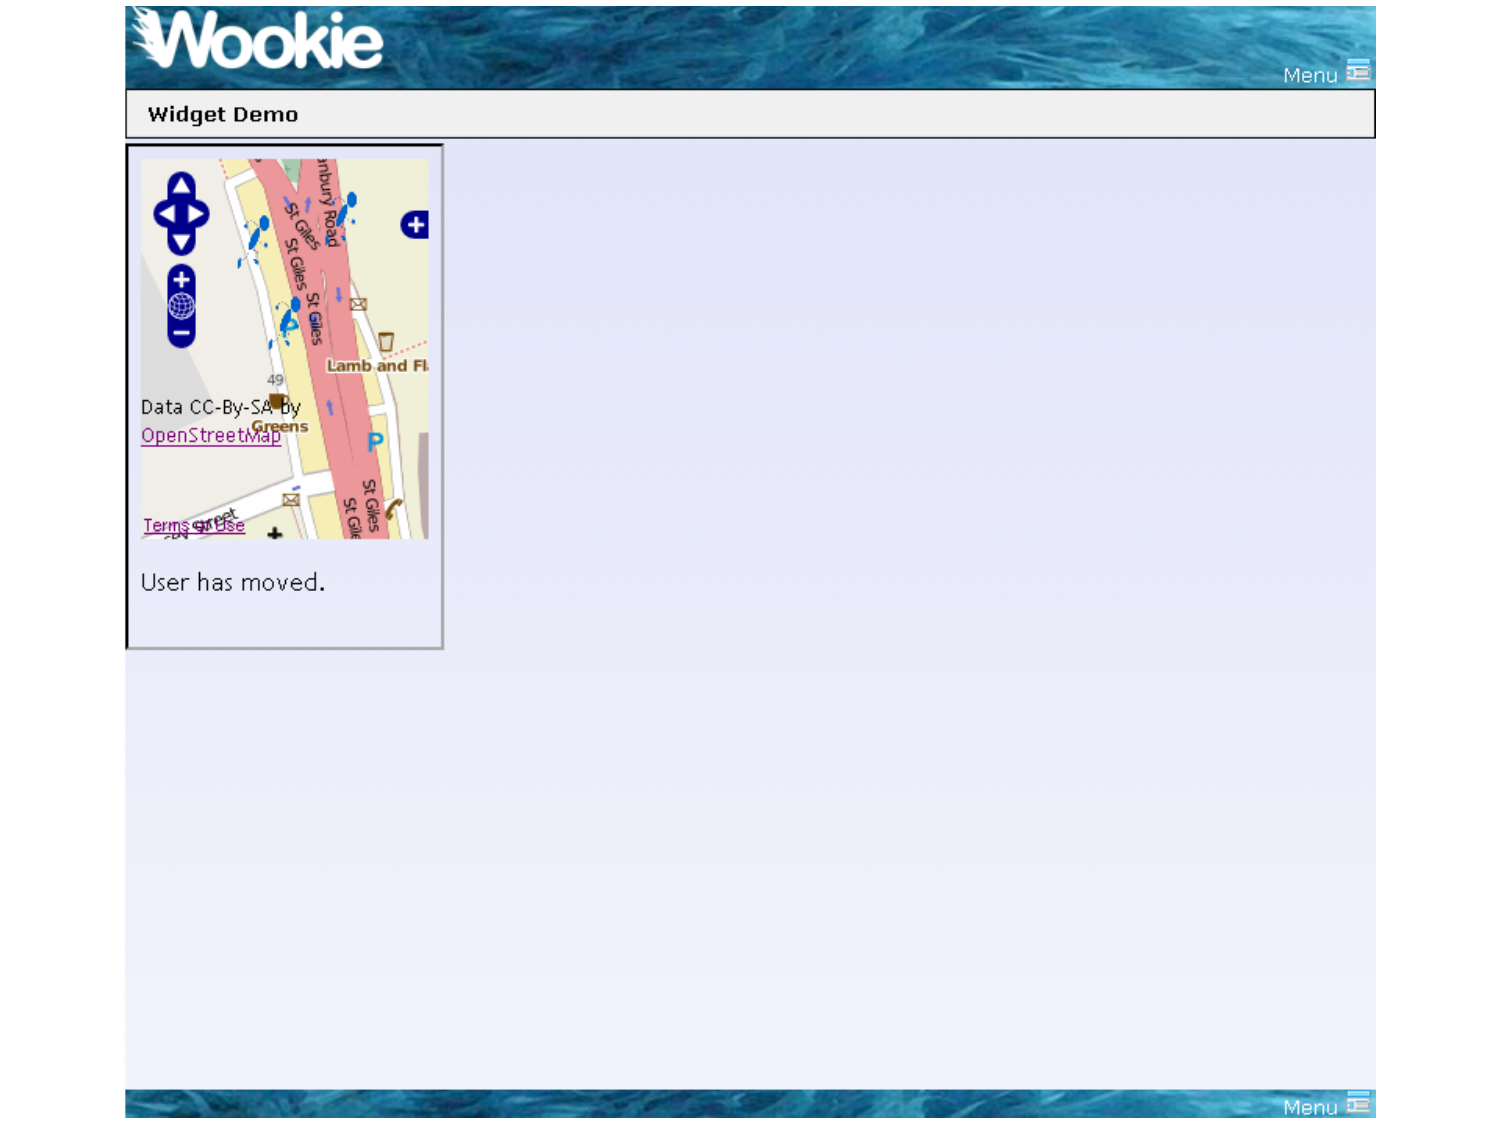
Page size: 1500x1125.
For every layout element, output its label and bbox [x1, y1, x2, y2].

picture [124, 6, 1376, 1118]
